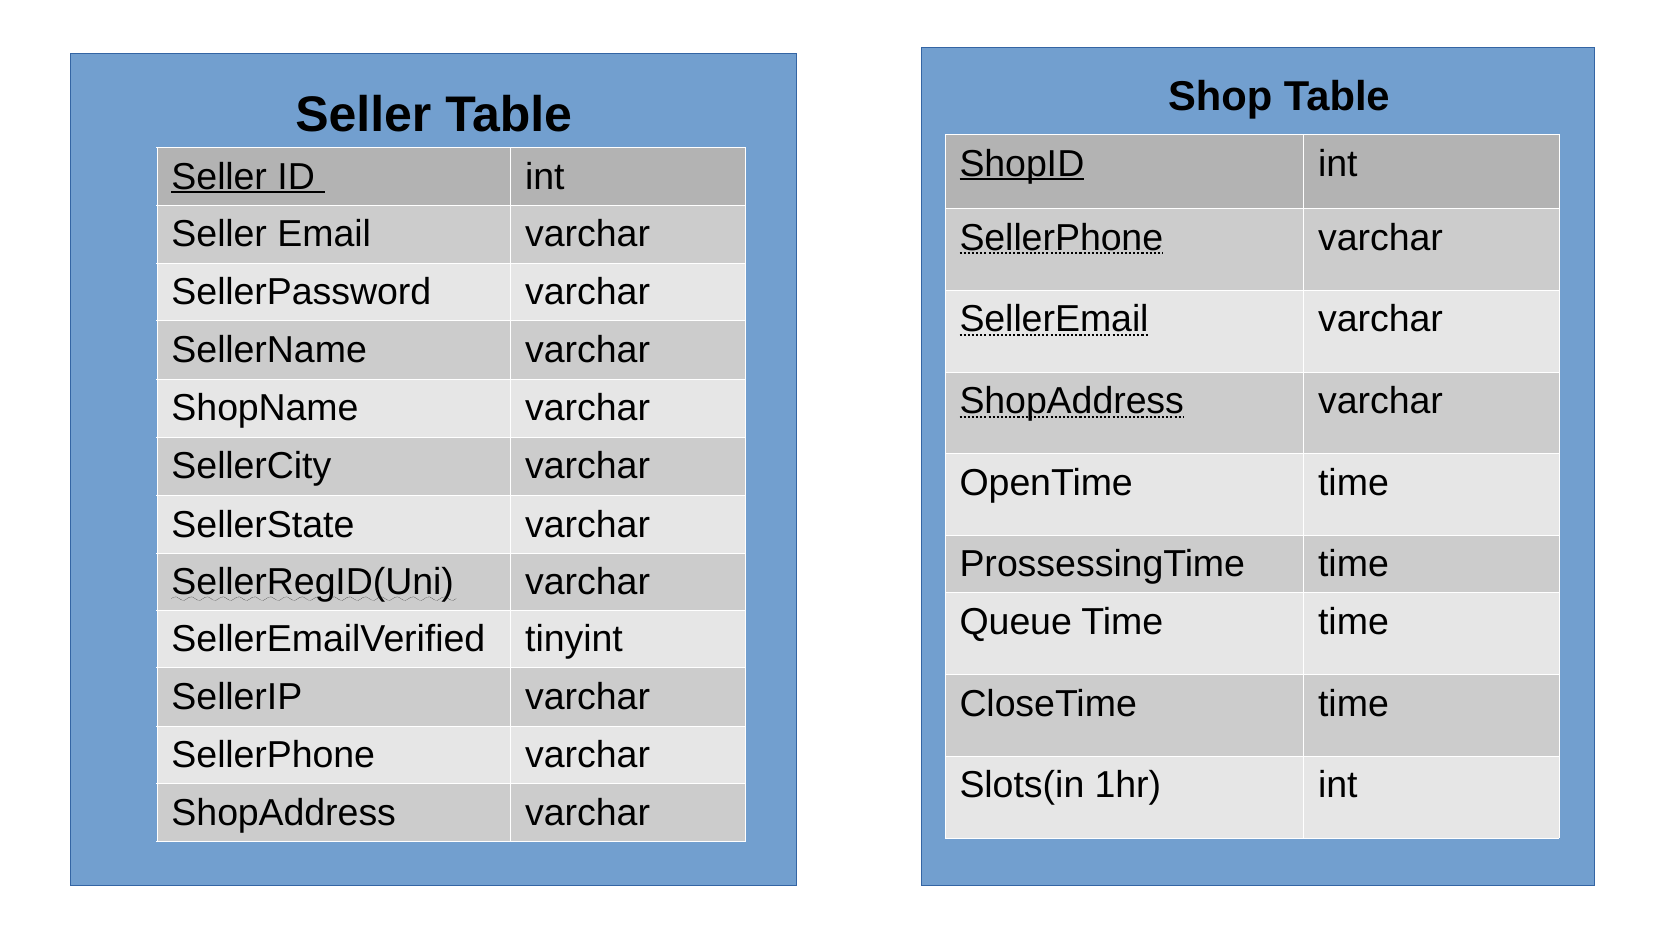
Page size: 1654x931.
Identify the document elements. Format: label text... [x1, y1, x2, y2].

table_cell SellerIP [158, 668, 510, 726]
table_cell Queue Time [946, 593, 1303, 674]
table_cell SellerEmail [946, 291, 1303, 372]
table_cell SellerState [158, 496, 510, 553]
text_box Seller Table [70, 53, 797, 886]
table_cell varchar [511, 784, 745, 841]
table_cell varchar [1304, 291, 1559, 372]
table_cell time [1304, 536, 1559, 592]
table_cell SellerPassword [158, 264, 510, 320]
table_cell varchar [511, 321, 745, 379]
table_cell Slots(in 1hr) [946, 757, 1303, 838]
table_cell varchar [511, 496, 745, 553]
table_cell varchar [1304, 209, 1559, 290]
table_header ShopID [946, 135, 1303, 208]
table_cell varchar [511, 380, 745, 437]
table_cell varchar [511, 206, 745, 263]
table_cell time [1304, 593, 1559, 674]
table_cell ShopName [158, 380, 510, 437]
table_cell tinyint [511, 611, 745, 667]
table_cell SellerPhone [946, 209, 1303, 290]
table_cell time [1304, 675, 1559, 756]
text_box Shop Table [1153, 65, 1473, 161]
table_cell SellerCity [158, 438, 510, 495]
table_cell varchar [511, 727, 745, 783]
table_cell Seller Email [158, 206, 510, 263]
table_cell varchar [511, 264, 745, 320]
table_header Seller ID [158, 148, 510, 205]
table_header int [511, 148, 745, 205]
table_cell time [1304, 454, 1559, 535]
table_cell ShopAddress [946, 373, 1303, 453]
table_cell varchar [511, 554, 745, 610]
table_cell OpenTime [946, 454, 1303, 535]
table_cell ProssessingTime [946, 536, 1303, 592]
text_box [921, 47, 1595, 886]
table_cell CloseTime [946, 675, 1303, 756]
table_cell varchar [511, 668, 745, 726]
table_cell SellerRegID(Uni) [158, 554, 510, 610]
table_cell varchar [1304, 373, 1559, 453]
table_cell SellerName [158, 321, 510, 379]
table_cell varchar [511, 438, 745, 495]
table_header int [1304, 135, 1559, 208]
table_cell int [1304, 757, 1559, 838]
table_cell SellerEmailVerified [158, 611, 510, 667]
table_cell ShopAddress [158, 784, 510, 841]
table_cell SellerPhone [158, 727, 510, 783]
